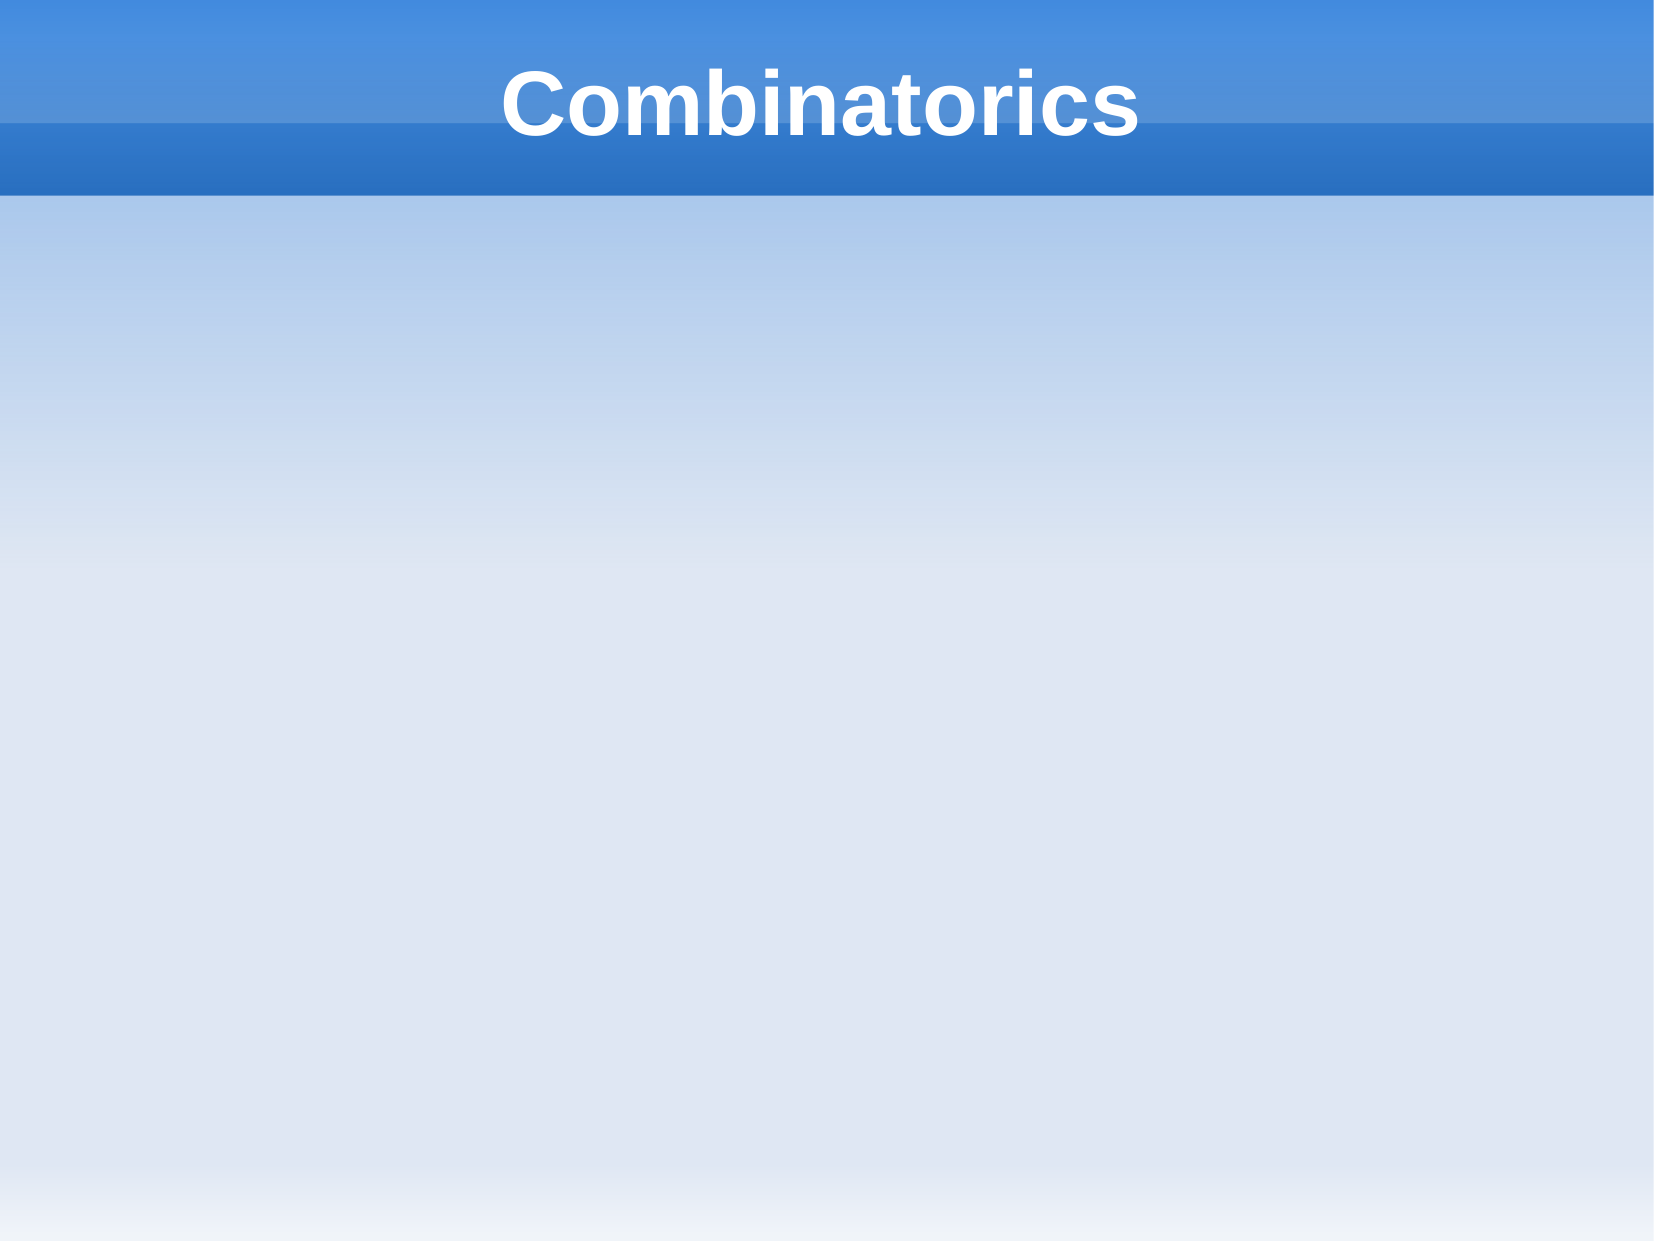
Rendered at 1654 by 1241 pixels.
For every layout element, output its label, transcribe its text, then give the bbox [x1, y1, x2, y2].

title Combinatorics [76, 0, 1565, 208]
picture [0, 0, 1654, 1241]
